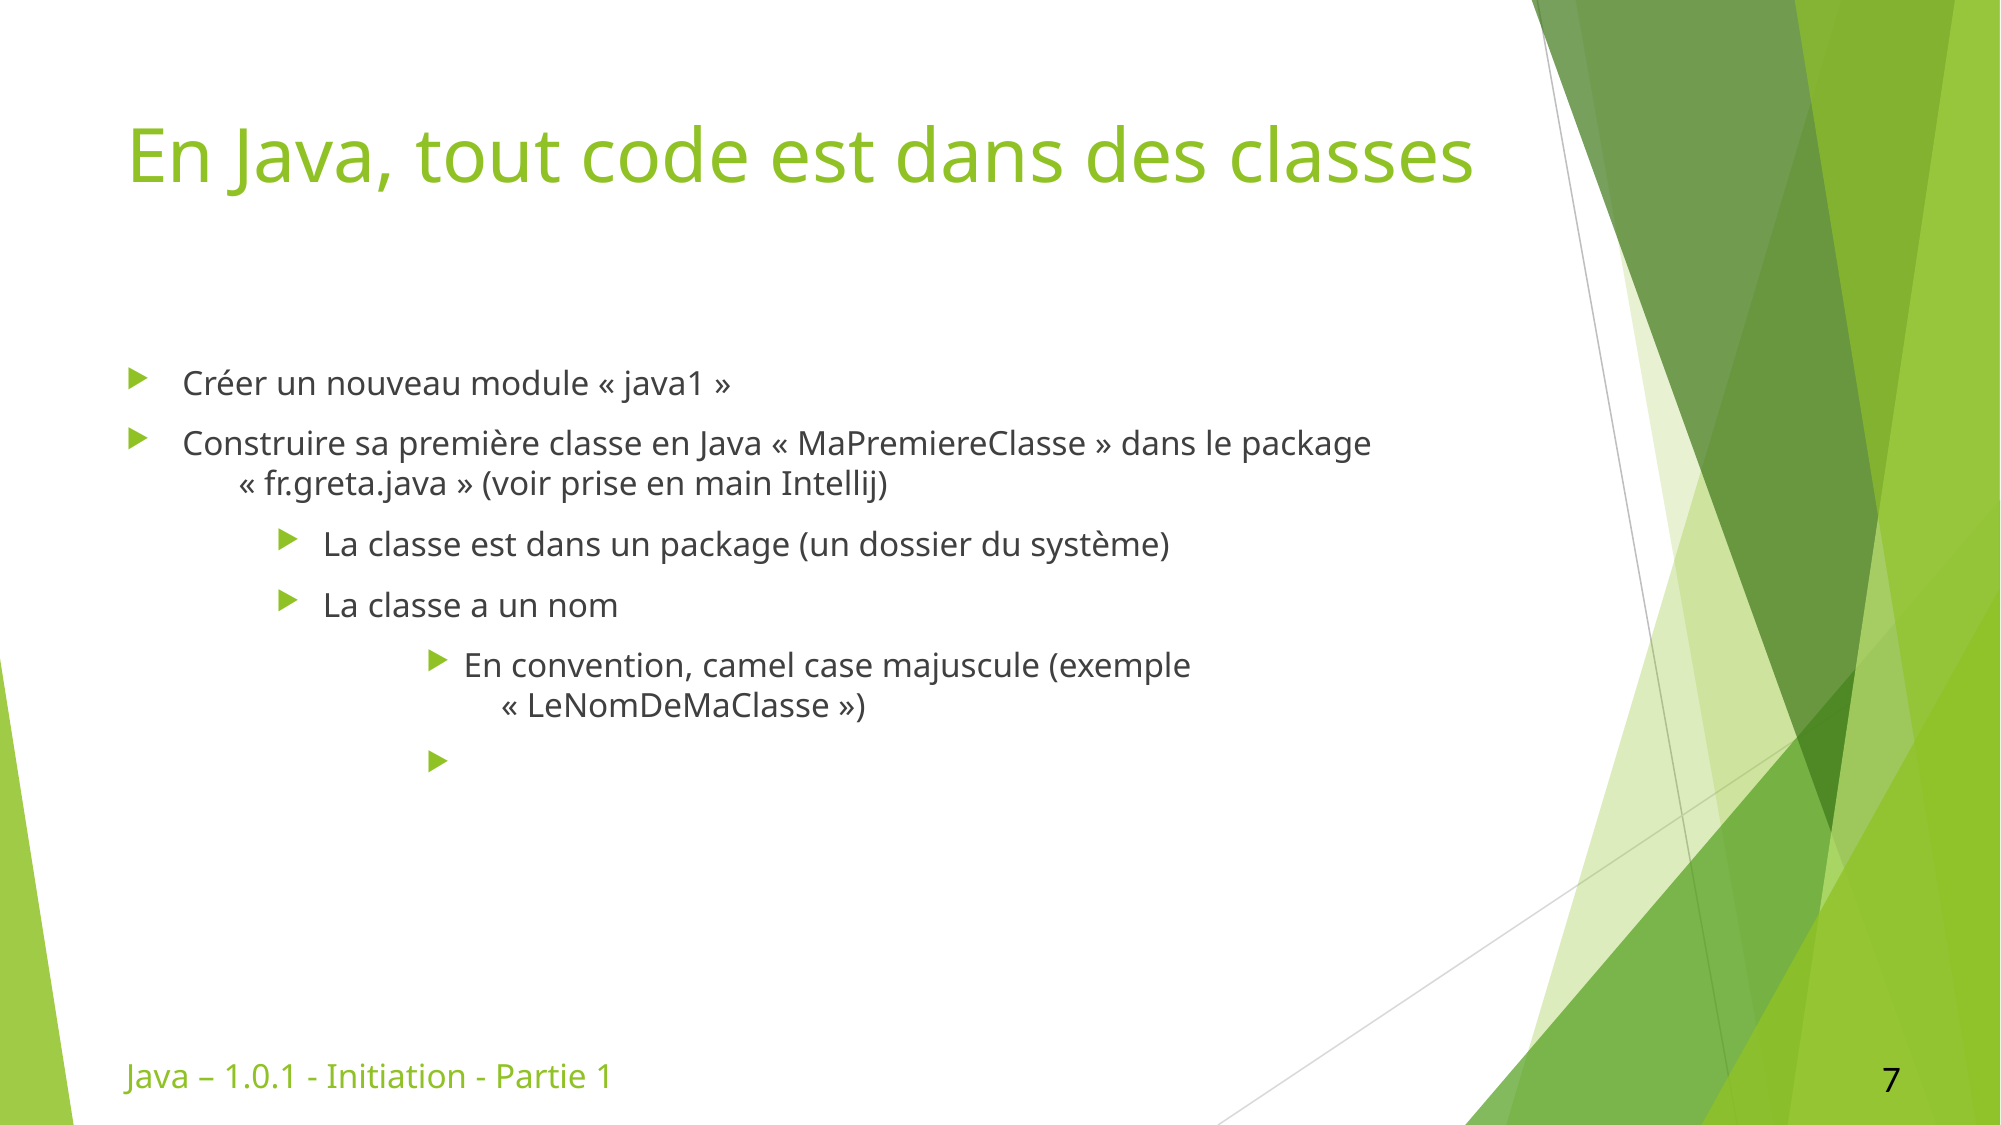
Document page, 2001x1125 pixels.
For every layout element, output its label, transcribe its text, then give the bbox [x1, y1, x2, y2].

text_box Java – 1.0.1 - Initiation - Partie 1 [111, 1047, 1094, 1109]
list Créer un nouveau module « java1 » Construire sa première classe en Java « MaPremiereClasse » dans le package « fr.greta.java » (voir prise en main Intellij) La classe est dans un package (un dossier du système) La classe a un nom En convention, camel case majuscule (exemple « LeNomDeMaClasse ») [111, 354, 1522, 992]
text_box [1866, 1047, 1979, 1108]
title En Java, tout code est dans des classes [111, 99, 1522, 317]
